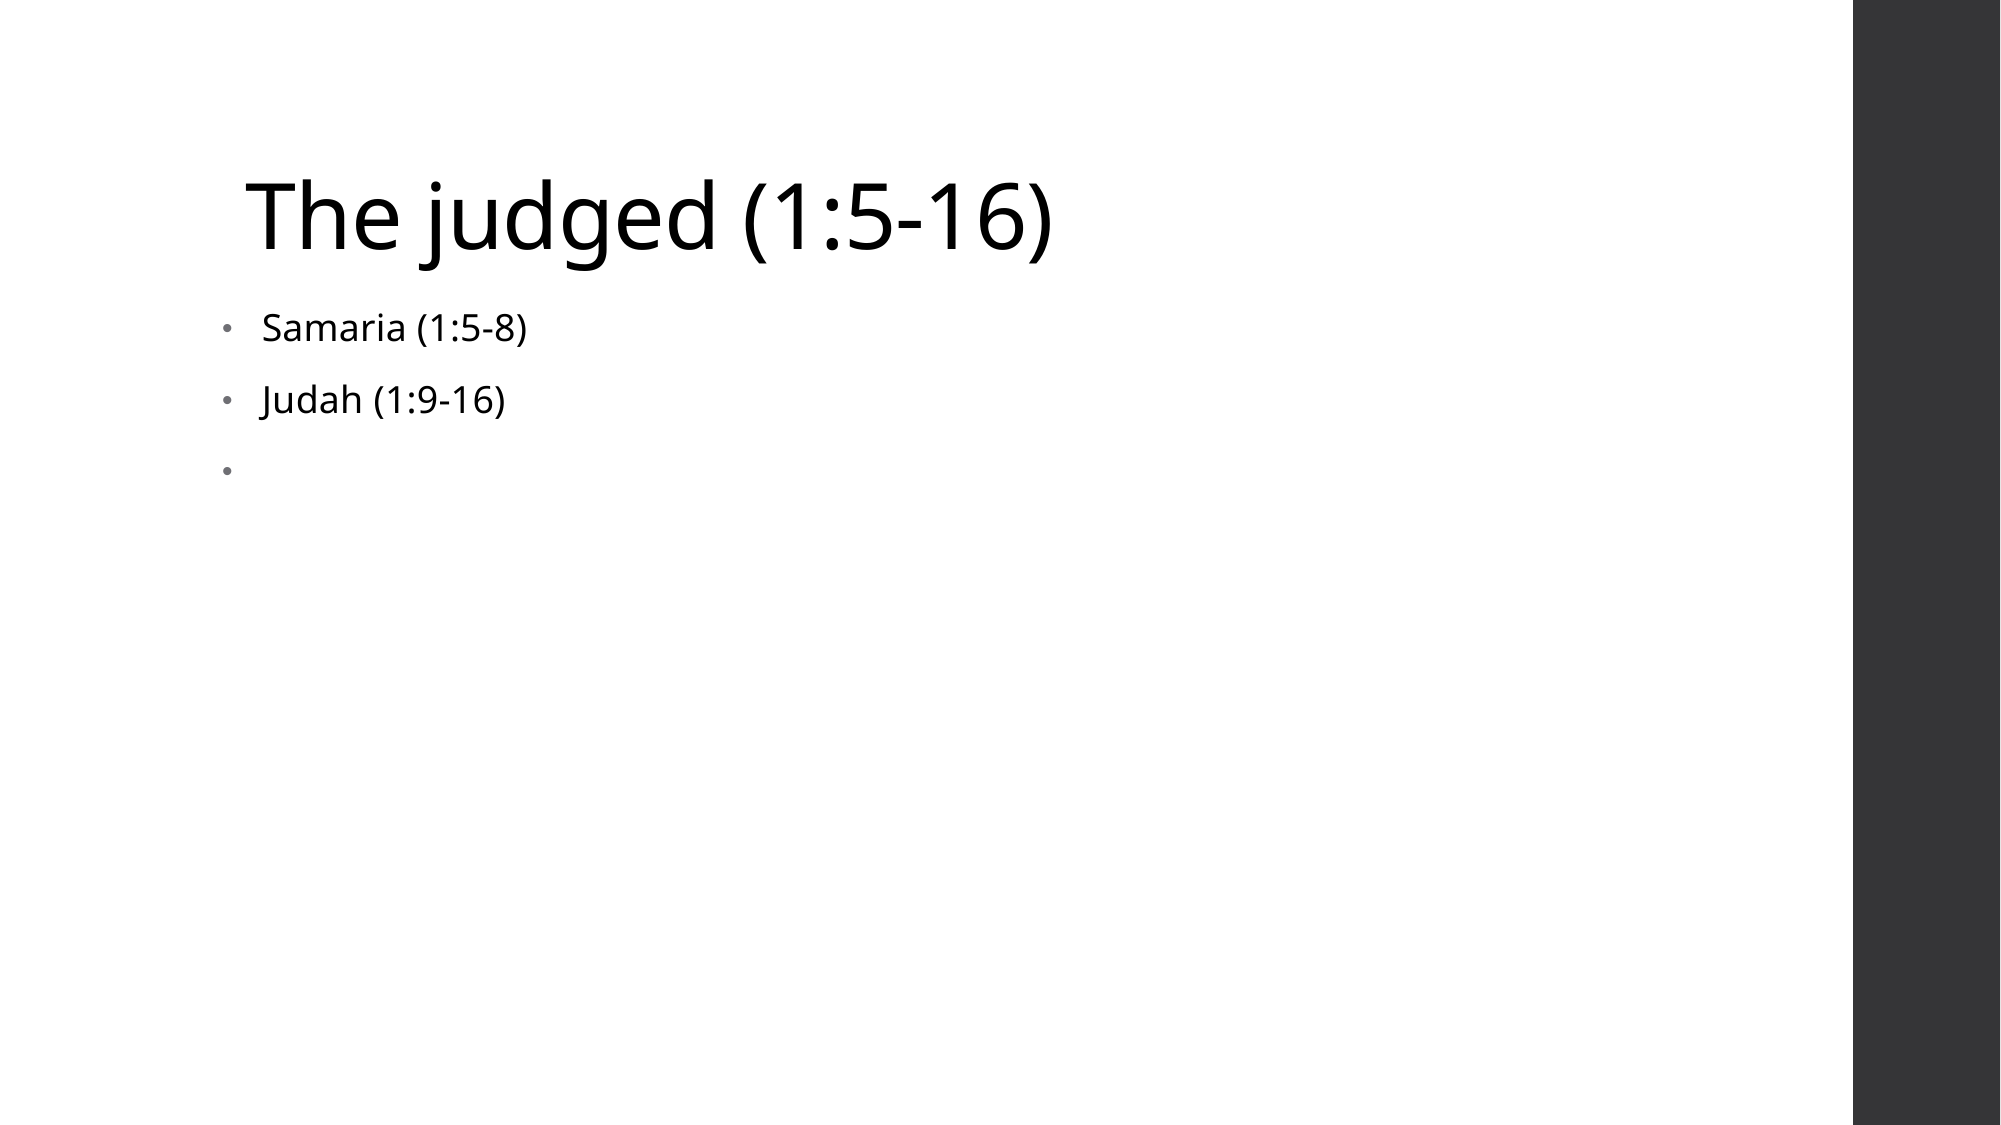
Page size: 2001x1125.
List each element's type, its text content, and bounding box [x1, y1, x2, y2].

list Samaria (1:5-8) Judah (1:9-16) [206, 299, 1617, 1014]
title The judged (1:5-16) [206, 60, 1797, 278]
